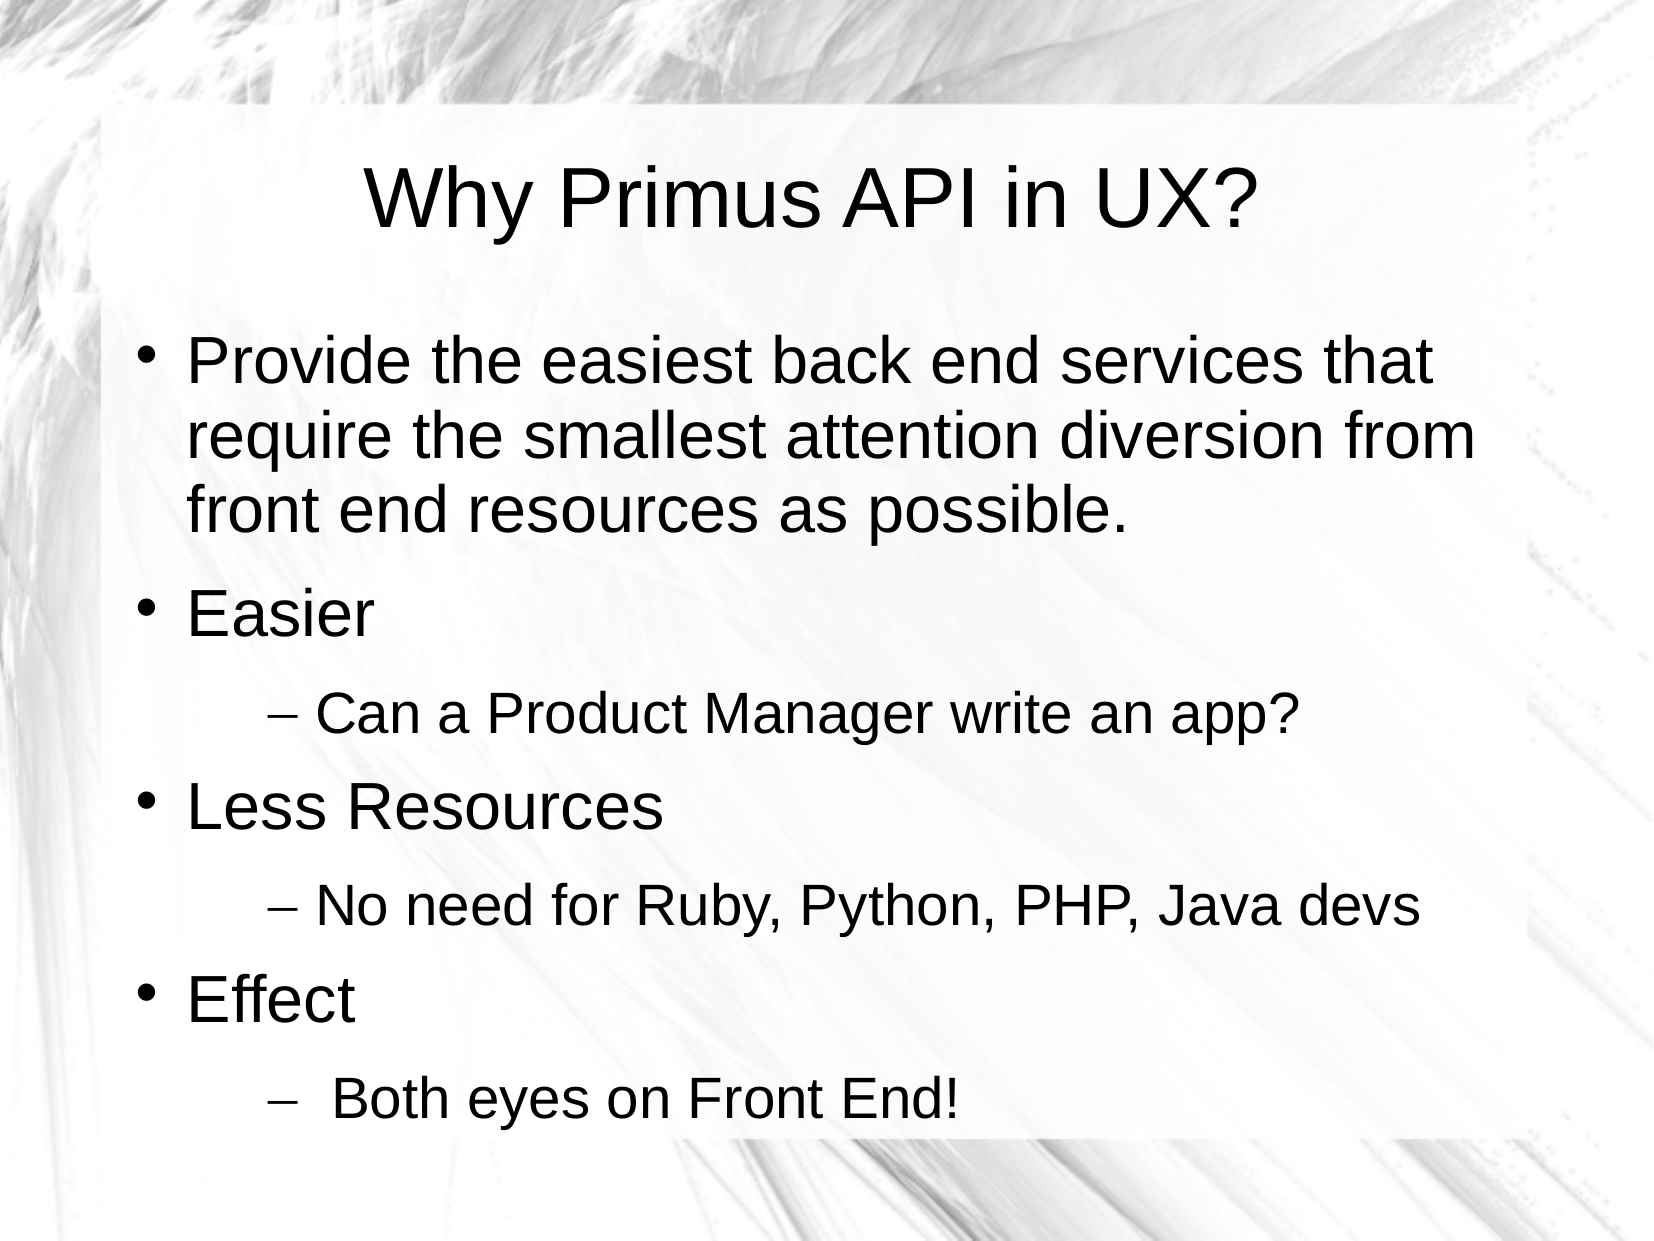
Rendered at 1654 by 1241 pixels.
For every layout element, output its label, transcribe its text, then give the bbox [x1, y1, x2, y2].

list Provide the easiest back end services that require the smallest attention diversion from front end resources as possible. Easier Can a Product Manager write an app? Less Resources No need for Ruby, Python, PHP, Java devs Effect Both eyes on Front End! [118, 319, 1571, 1230]
picture [0, 0, 1654, 1241]
title Why Primus API in UX? [118, 112, 1506, 281]
